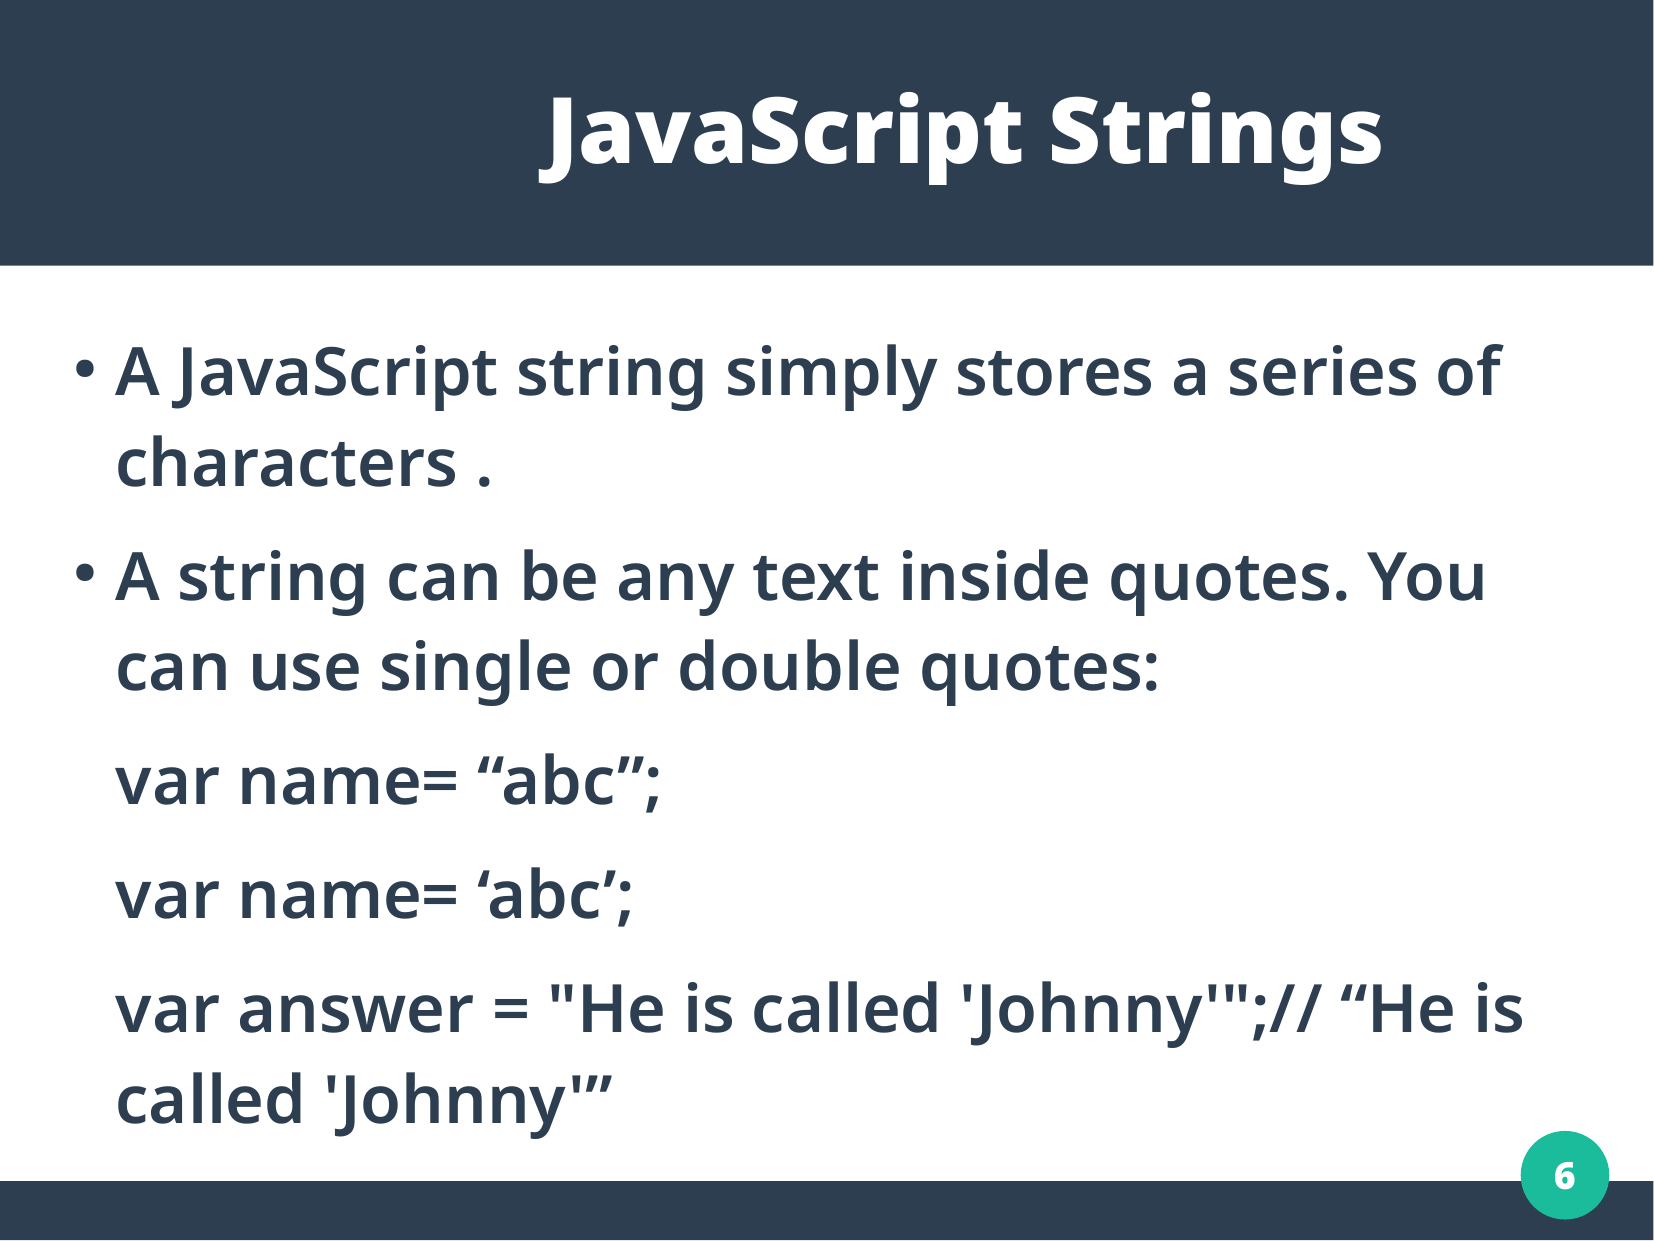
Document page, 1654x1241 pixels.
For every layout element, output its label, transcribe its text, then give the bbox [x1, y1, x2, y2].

title JavaScript Strings [59, 49, 1595, 207]
list A JavaScript string simply stores a series of characters . A string can be any text inside quotes. You can use single or double quotes: var name= “abc”; var name= ‘abc’; var answer = "He is called 'Johnny'";// “He is called 'Johnny'” [59, 324, 1595, 1152]
